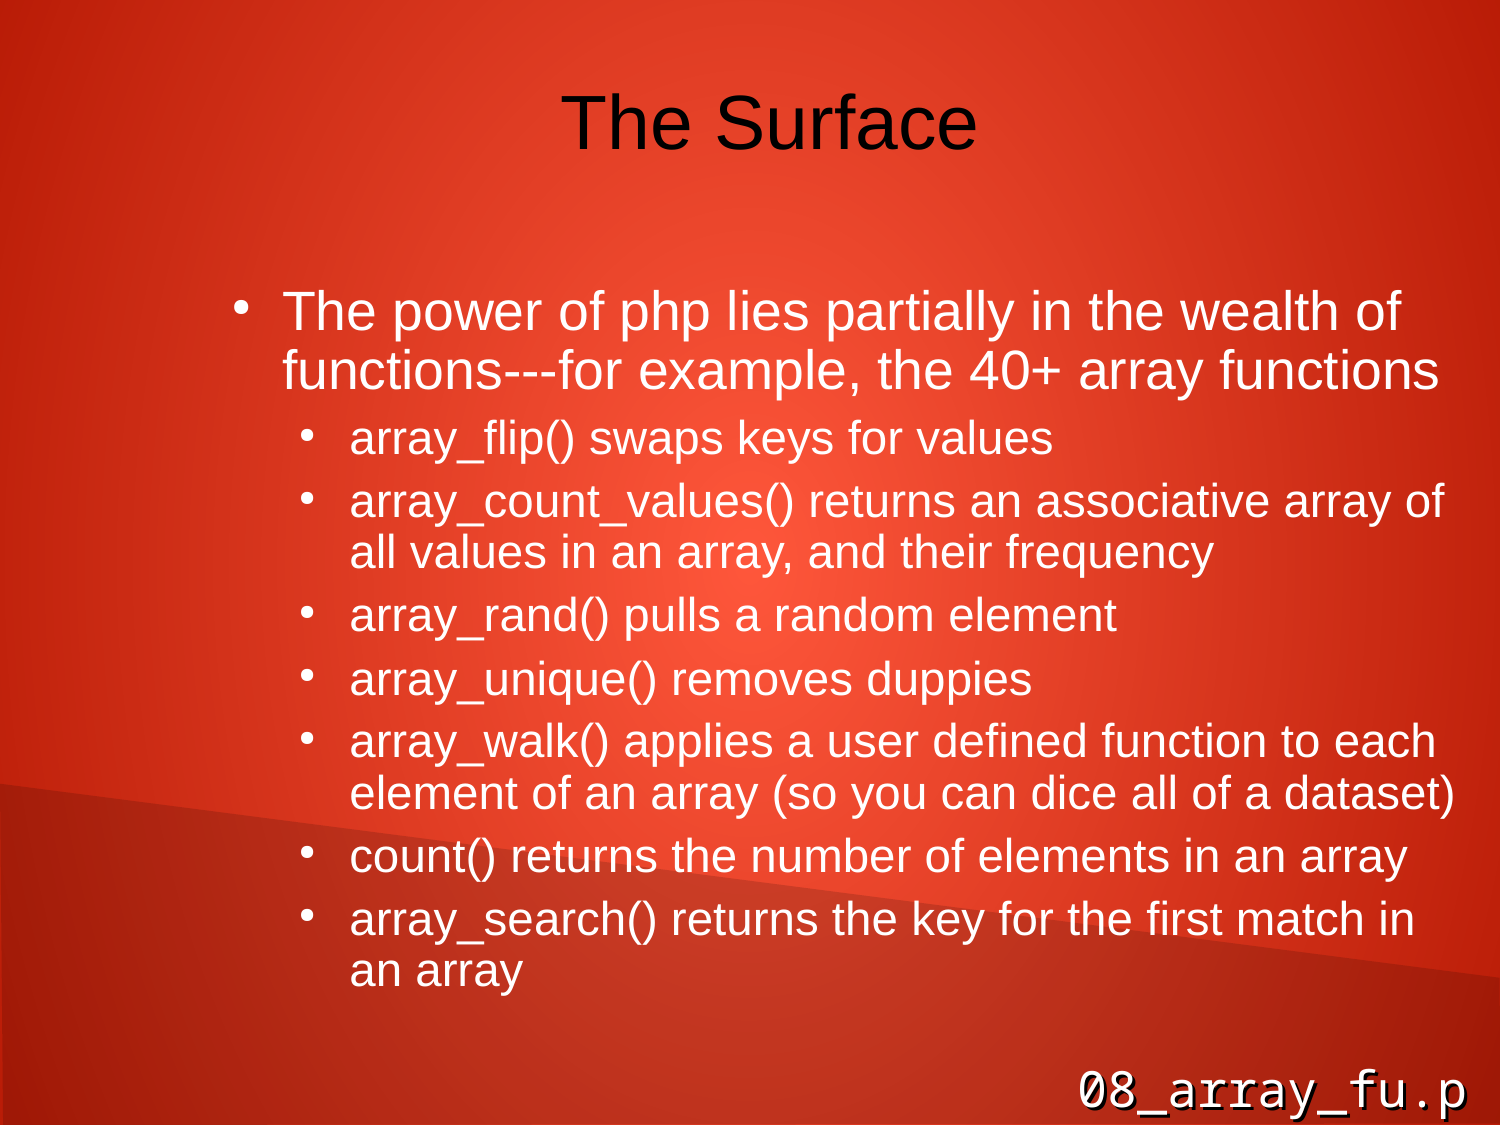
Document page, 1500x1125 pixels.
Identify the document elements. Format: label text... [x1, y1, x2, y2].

title The Surface [24, 24, 1488, 213]
list The power of php lies partially in the wealth of functions---for example, the 40+ array functions array_flip() swaps keys for values array_count_values() returns an associative array of all values in an array, and their frequency array_rand() pulls a random element array_unique() removes duppies array_walk() applies a user defined function to each element of an array (so you can dice all of a dataset) count() returns the number of elements in an array array_search() returns the key for the first match in an array [200, 275, 1476, 1026]
text_box 08_array_fu.php [1062, 1049, 1500, 1125]
